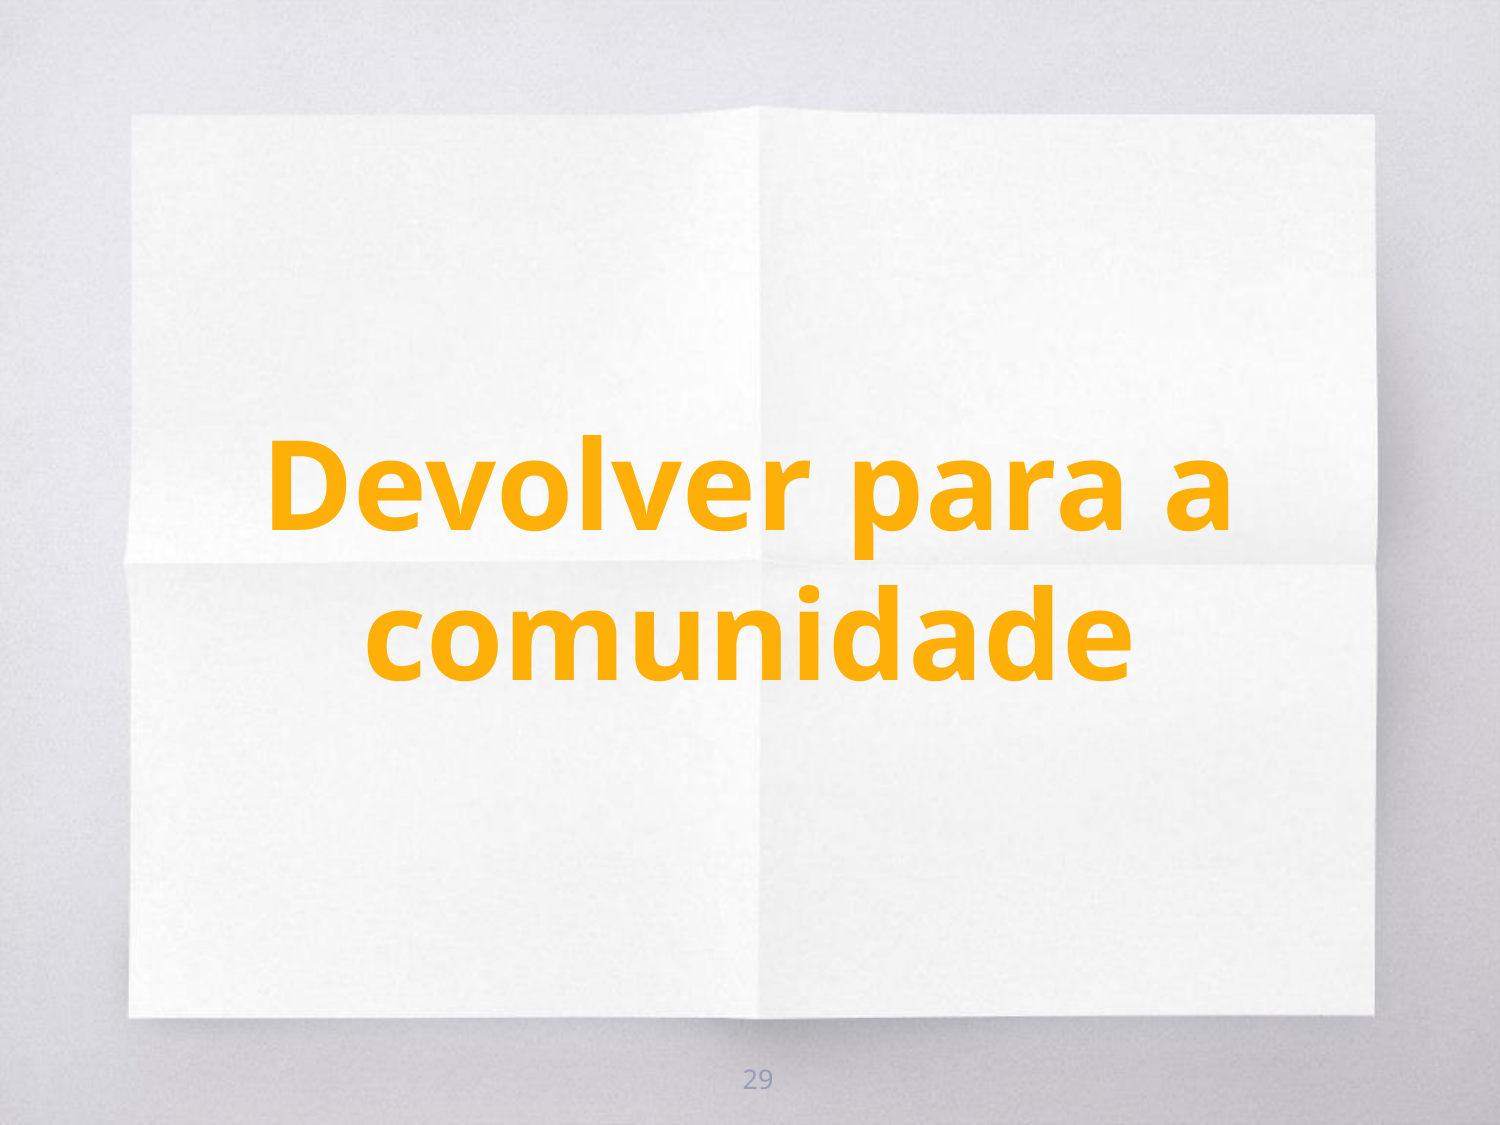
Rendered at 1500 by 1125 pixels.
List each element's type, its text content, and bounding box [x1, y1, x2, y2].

slide_number <number> [713, 1047, 804, 1113]
title Devolver para a comunidade [112, 404, 1388, 721]
picture [0, 0, 1500, 1125]
